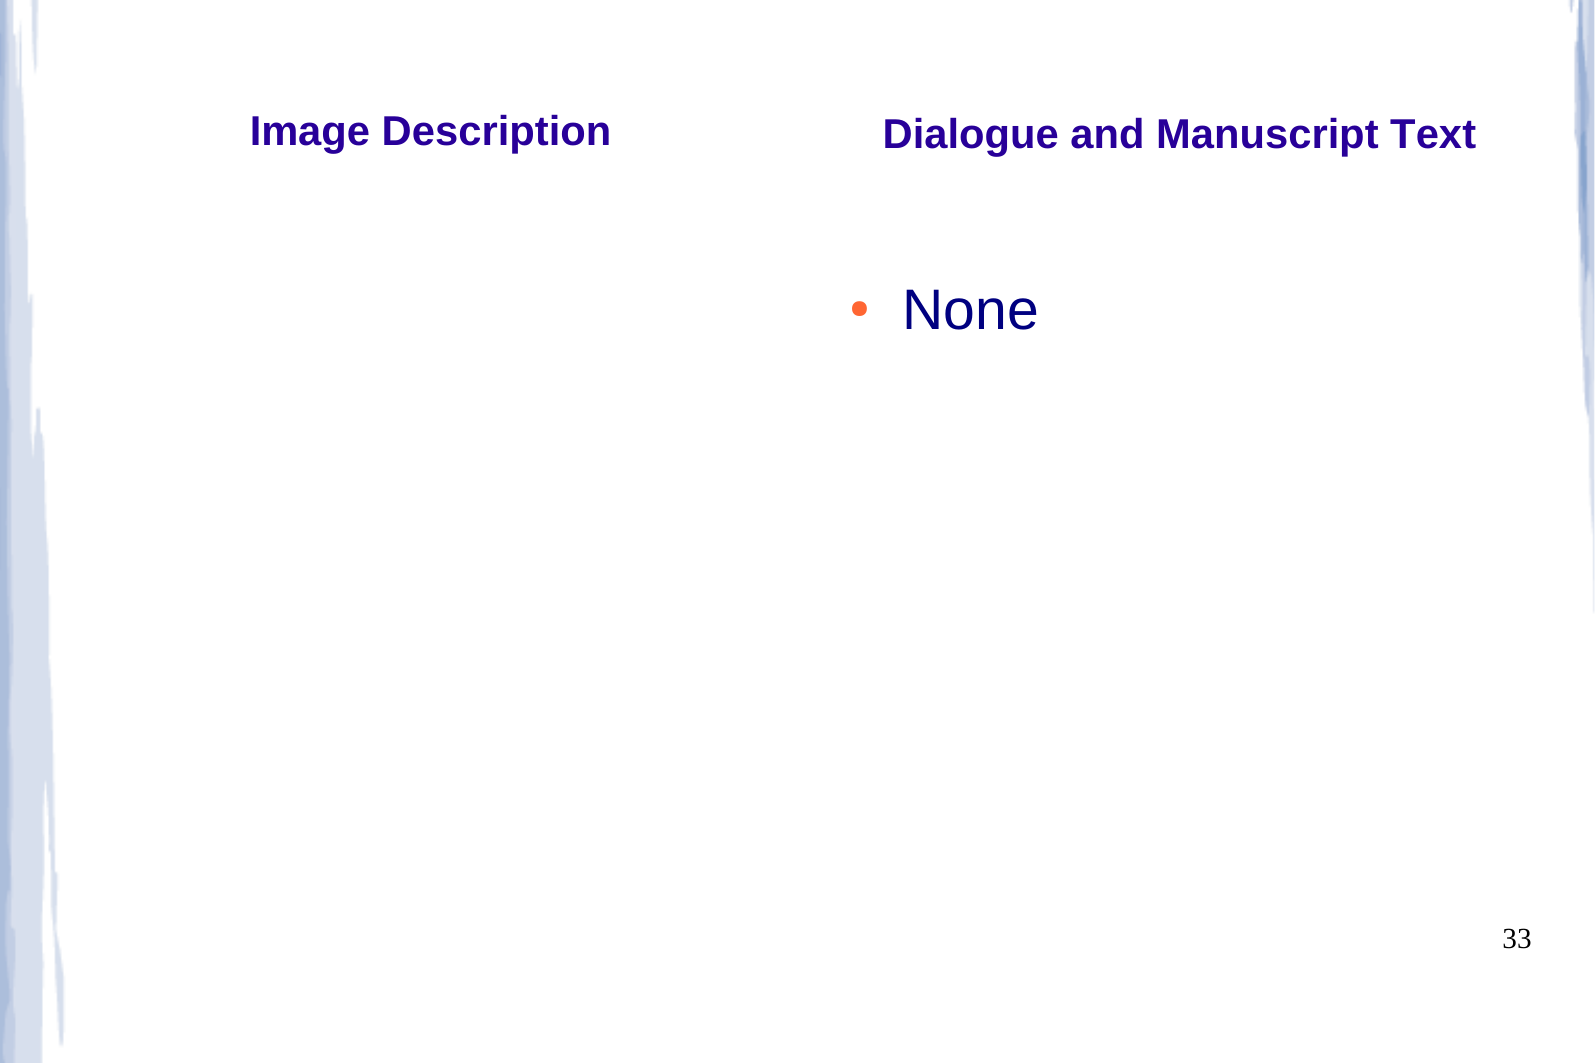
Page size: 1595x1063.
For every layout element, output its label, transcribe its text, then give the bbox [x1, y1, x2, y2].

title Image Description [79, 42, 796, 220]
title Dialogue and Manuscript Text [825, 45, 1541, 223]
picture [0, 0, 1595, 1063]
list None [831, 278, 1516, 931]
